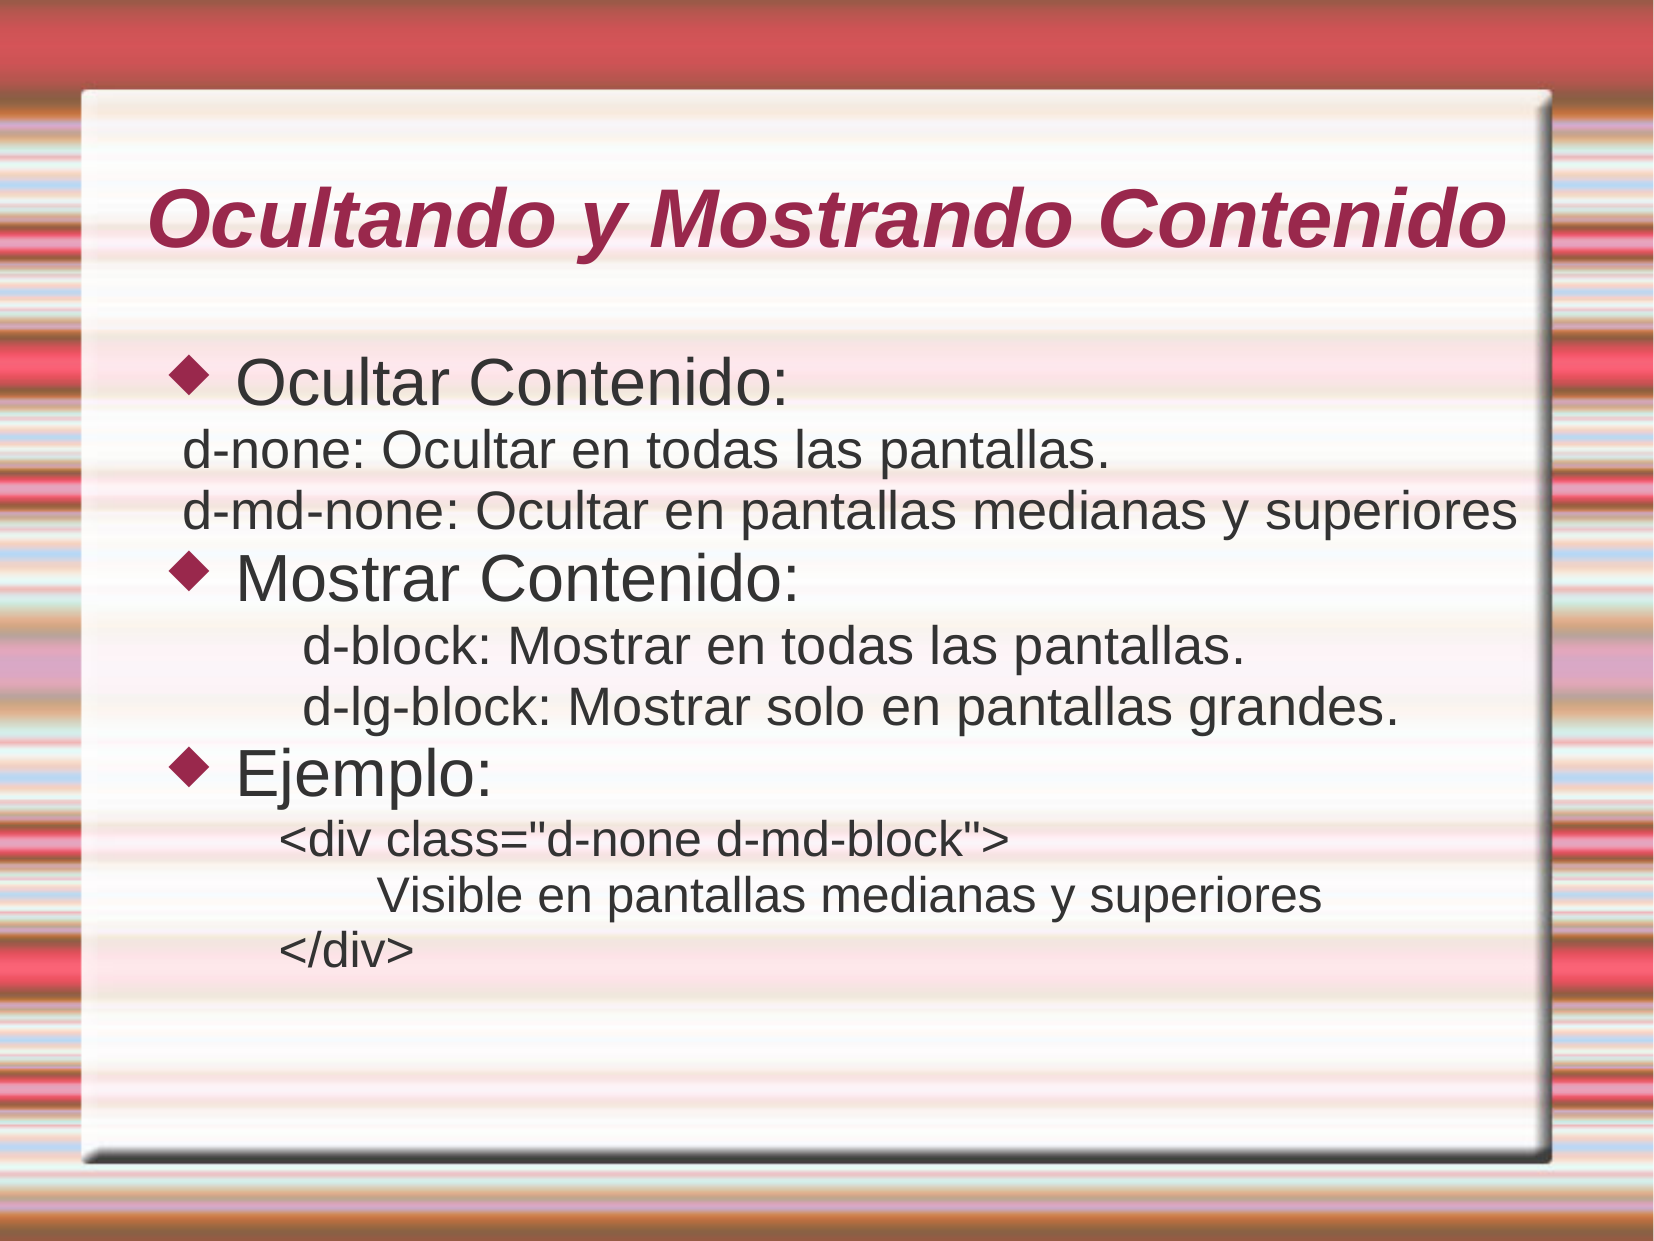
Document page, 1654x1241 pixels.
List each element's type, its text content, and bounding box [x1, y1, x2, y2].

picture [0, 0, 1654, 1241]
title Ocultando y Mostrando Contenido [121, 114, 1534, 322]
list Ocultar Contenido: d-none: Ocultar en todas las pantallas. d-md-none: Ocultar en pantallas medianas y superiores Mostrar Contenido: d-block: Mostrar en todas las pantallas. d-lg-block: Mostrar solo en pantallas grandes. Ejemplo: <div class="d-none d-md-block"> Visible en pantallas medianas y superiores </div> [152, 344, 1534, 1127]
